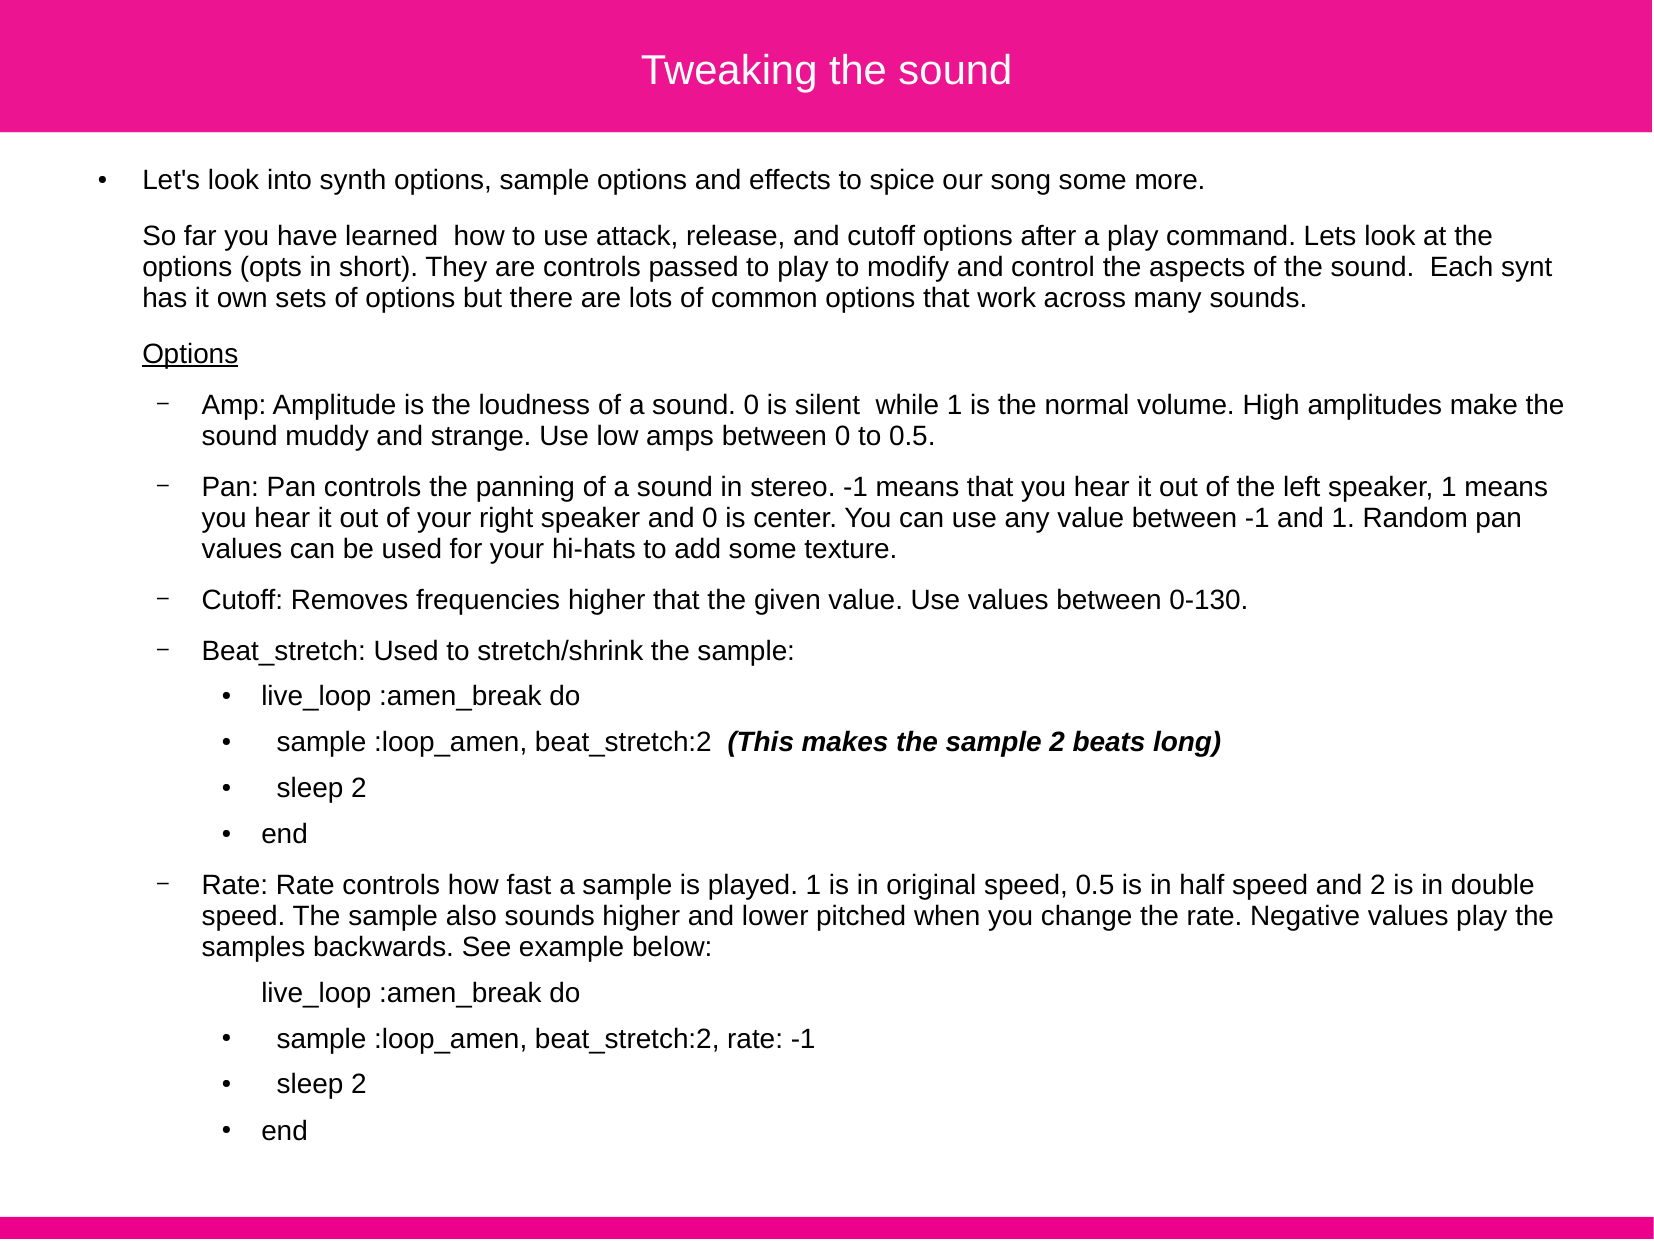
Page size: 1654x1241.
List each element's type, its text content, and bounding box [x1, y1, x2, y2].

title Tweaking the sound [82, 46, 1571, 94]
list Let's look into synth options, sample options and effects to spice our song some more. So far you have learned how to use attack, release, and cutoff options after a play command. Lets look at the options (opts in short). They are controls passed to play to modify and control the aspects of the sound. Each synt has it own sets of options but there are lots of common options that work across many sounds. Options Amp: Amplitude is the loudness of a sound. 0 is silent while 1 is the normal volume. High amplitudes make the sound muddy and strange. Use low amps between 0 to 0.5. Pan: Pan controls the panning of a sound in stereo. -1 means that you hear it out of the left speaker, 1 means you hear it out of your right speaker and 0 is center. You can use any value between -1 and 1. Random pan values can be used for your hi-hats to add some texture. Cutoff: Removes frequencies higher that the given value. Use values between 0-130. Beat_stretch: Used to stretch/shrink the sample: live_loop :amen_break do sample :loop_amen, beat_stretch:2 (This makes the sample 2 beats long) sleep 2 end Rate: Rate controls how fast a sample is played. 1 is in original speed, 0.5 is in half speed and 2 is in double speed. The sample also sounds higher and lower pitched when you change the rate. Negative values play the samples backwards. See example below: live_loop :amen_break do sample :loop_amen, beat_stretch:2, rate: -1 sleep 2 end [82, 165, 1571, 1156]
picture [0, 0, 1654, 1241]
